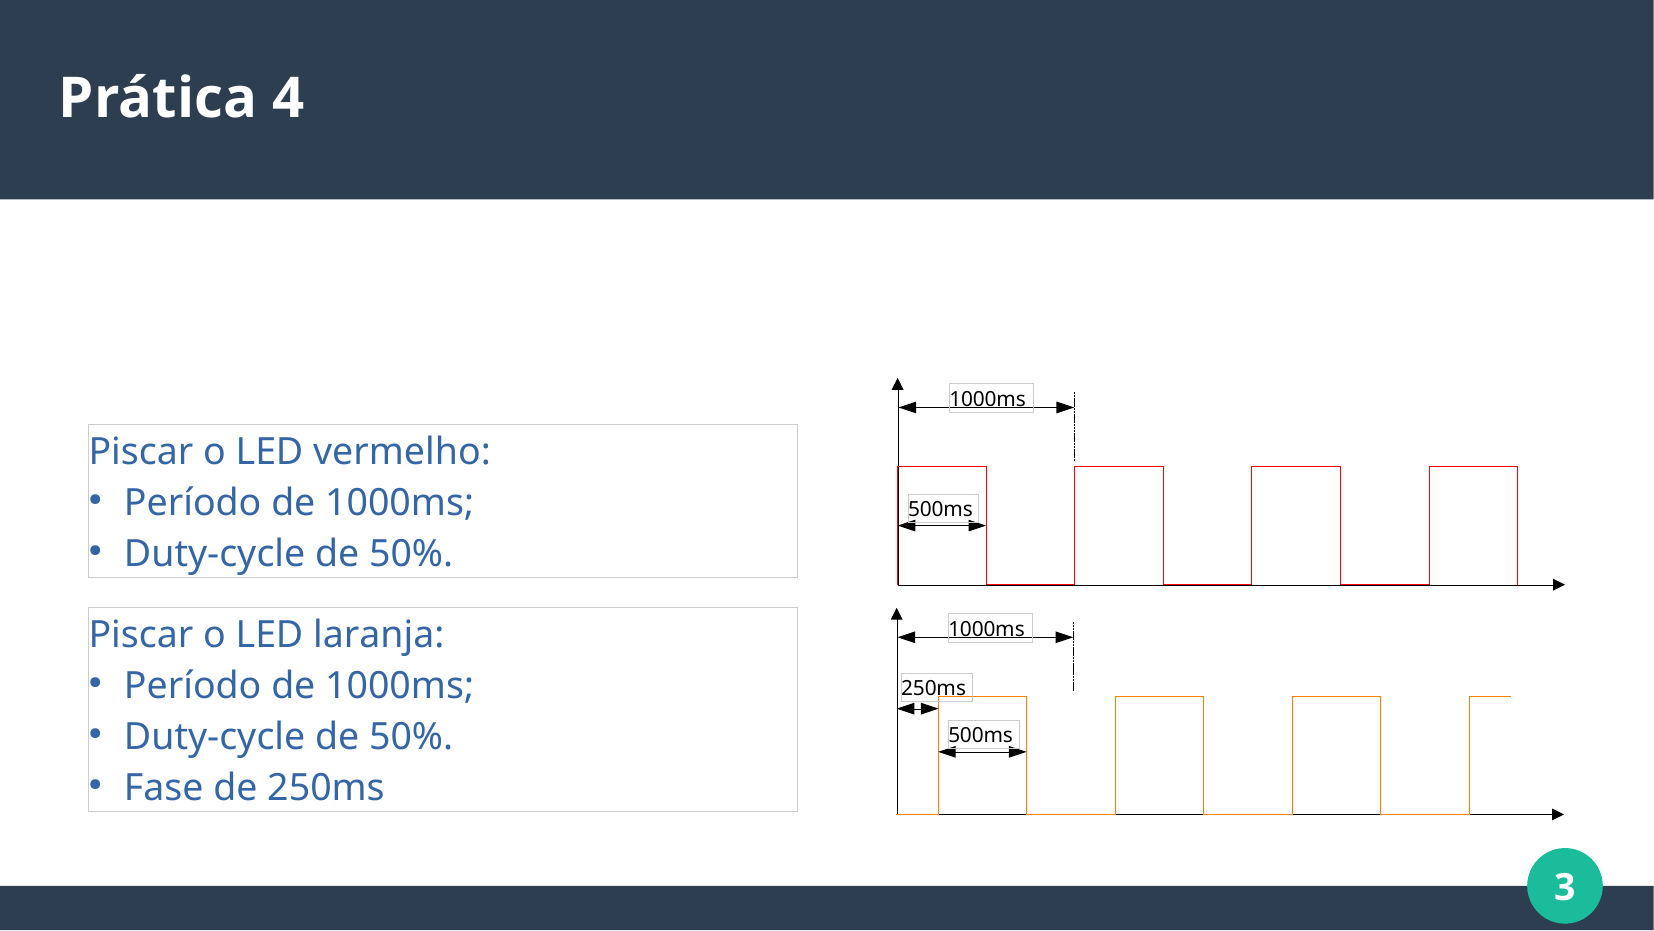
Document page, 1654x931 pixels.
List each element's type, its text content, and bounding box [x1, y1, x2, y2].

text_box Piscar o LED laranja: Período de 1000ms; Duty-cycle de 50%. Fase de 250ms [88, 607, 798, 782]
text_box 250ms [901, 673, 973, 698]
title Prática 4 [59, 37, 1595, 155]
text_box Piscar o LED vermelho: Período de 1000ms; Duty-cycle de 50%. [88, 424, 798, 556]
text_box 500ms [948, 720, 1020, 745]
text_box 1000ms [949, 383, 1034, 409]
text_box 1000ms [948, 613, 1033, 639]
text_box 500ms [908, 494, 979, 519]
